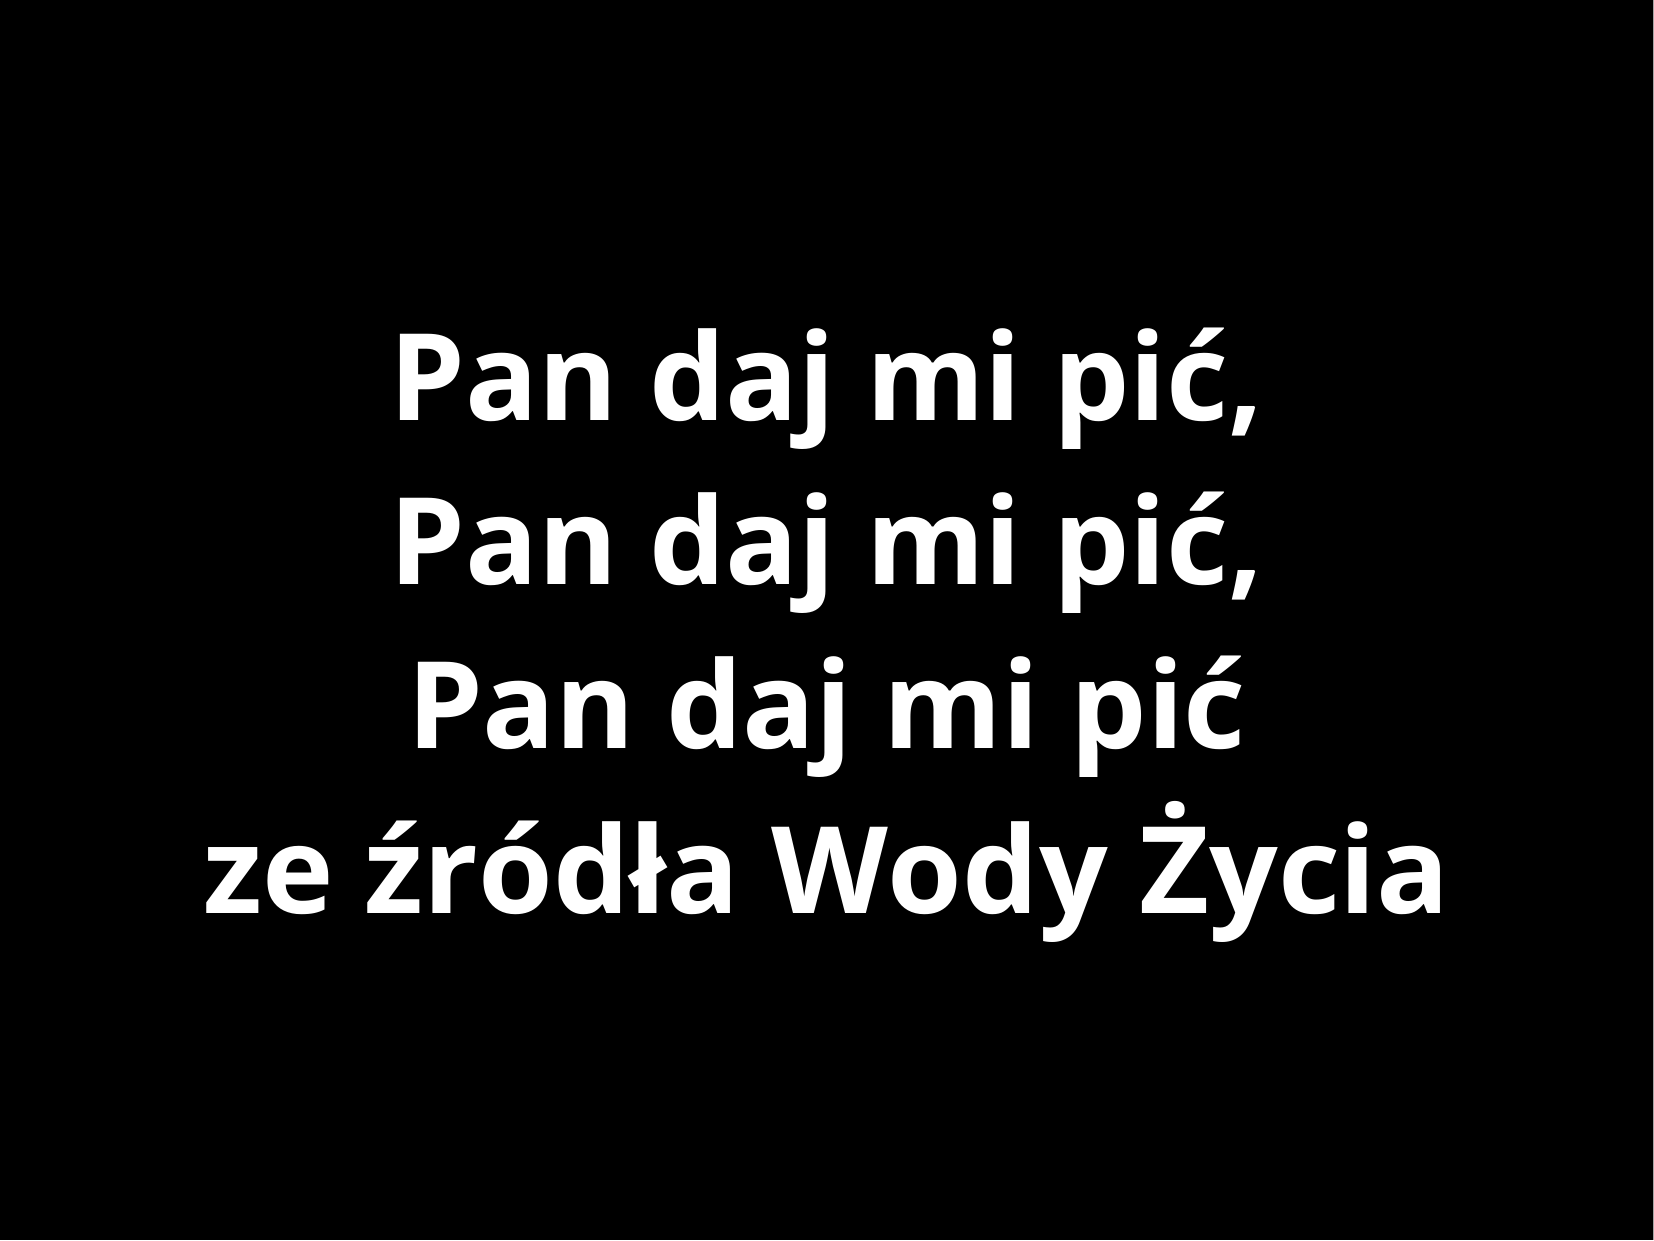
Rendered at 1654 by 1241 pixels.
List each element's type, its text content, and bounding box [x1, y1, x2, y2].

title Pan daj mi pić, Pan daj mi pić, Pan daj mi pić ze źródła Wody Życia [0, 0, 1654, 1241]
